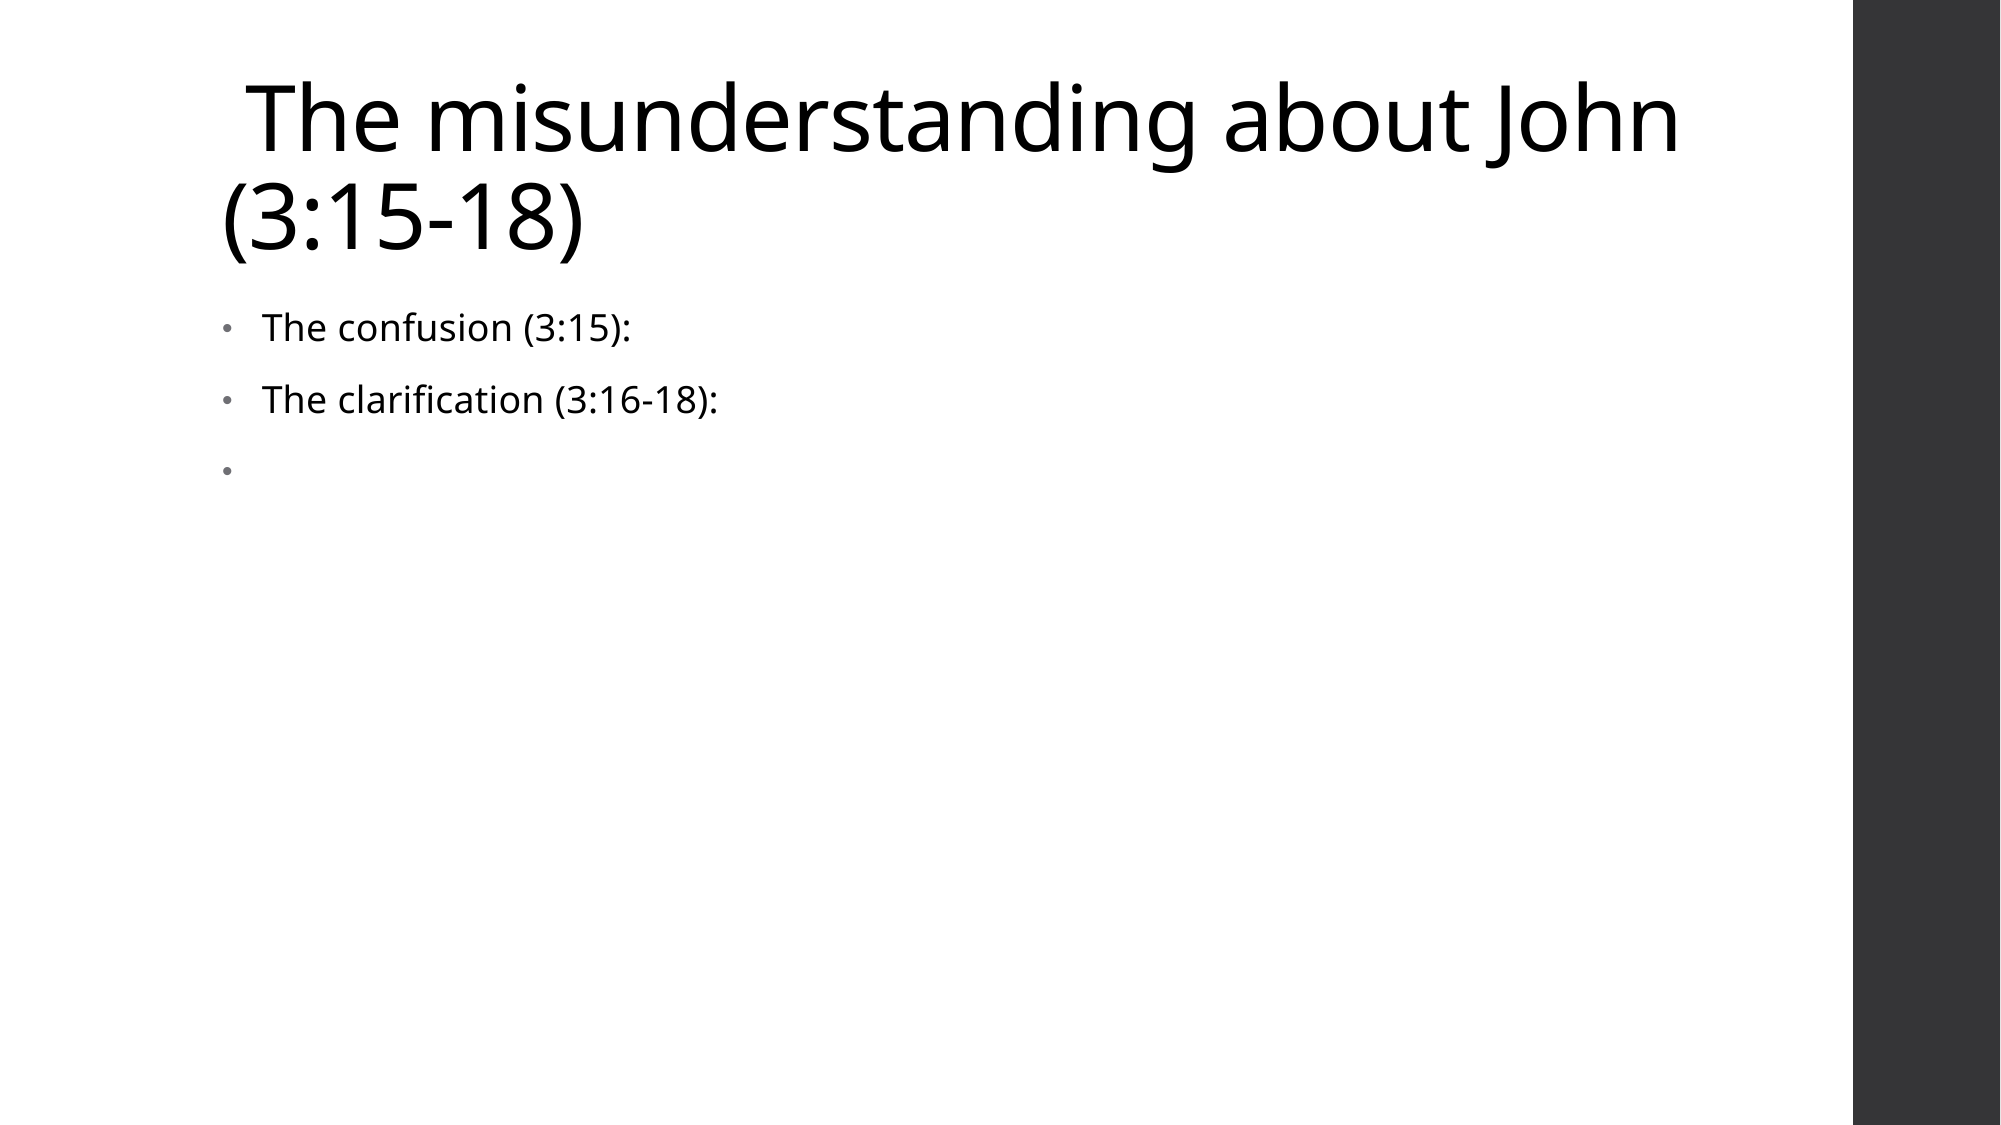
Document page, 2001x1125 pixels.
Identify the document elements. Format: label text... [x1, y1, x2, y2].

title The misunderstanding about John (3:15-18) [206, 60, 1797, 278]
list The confusion (3:15): The clarification (3:16-18): [206, 299, 1617, 1014]
